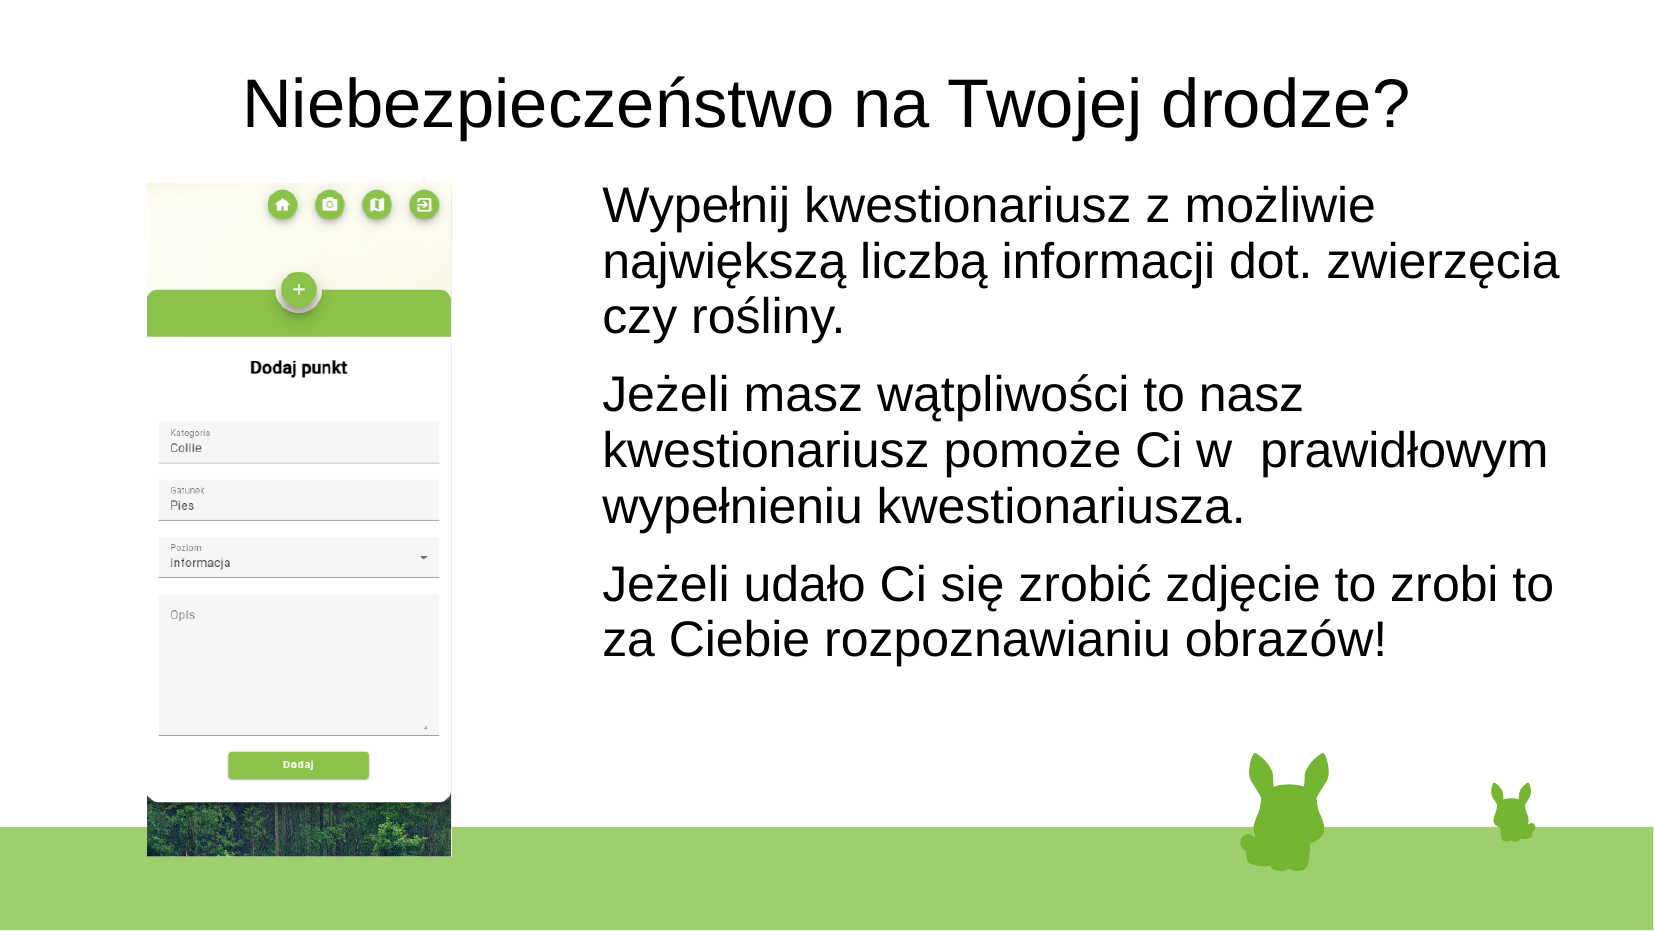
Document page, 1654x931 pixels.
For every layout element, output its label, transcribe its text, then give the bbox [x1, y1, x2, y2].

picture [147, 183, 452, 857]
list Wypełnij kwestionariusz z możliwie największą liczbą informacji dot. zwierzęcia czy rośliny. Jeżeli masz wątpliwości to nasz kwestionariusz pomoże Ci w prawidłowym wypełnieniu kwestionariusza. Jeżeli udało Ci się zrobić zdjęcie to zrobi to za Ciebie rozpoznawianiu obrazów! [531, 177, 1595, 798]
title Niebezpieczeństwo na Twojej drodze? [88, 29, 1565, 178]
